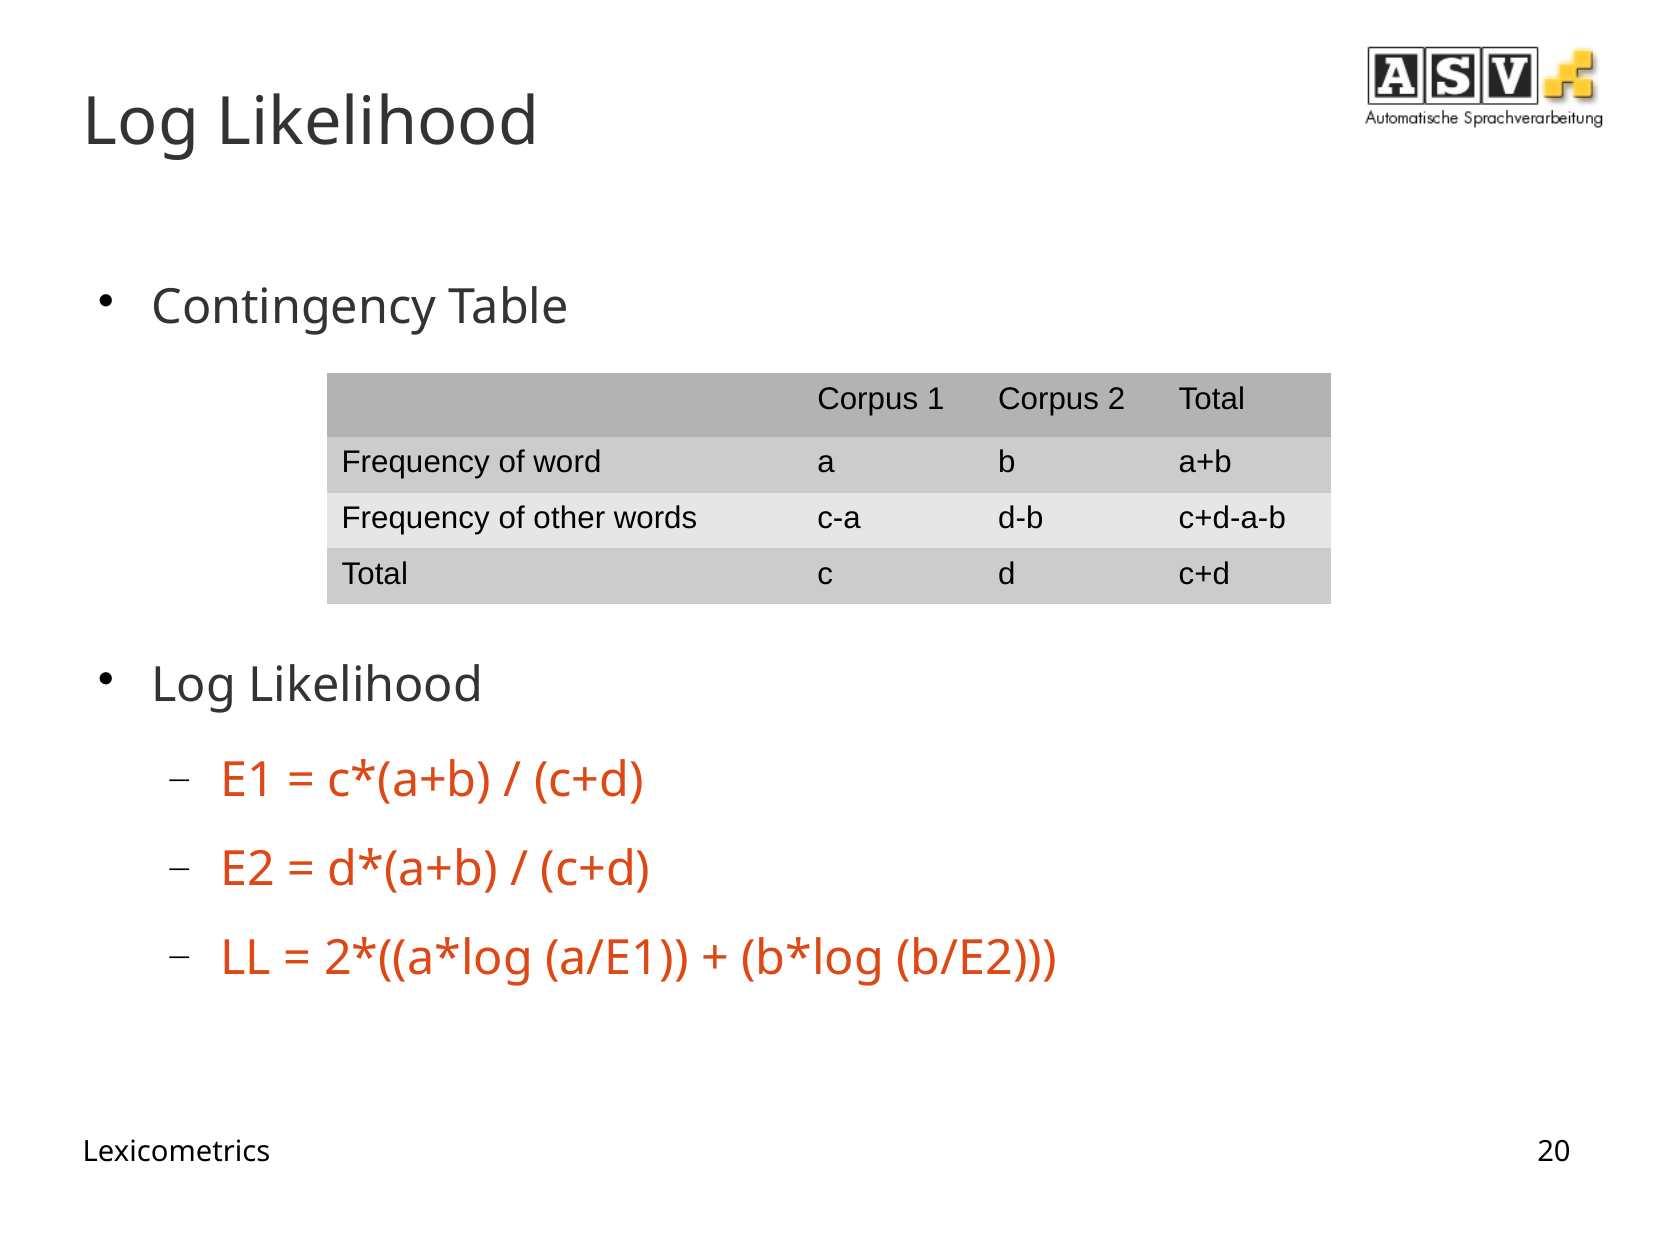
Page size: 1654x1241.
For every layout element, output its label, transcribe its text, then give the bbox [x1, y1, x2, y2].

table_cell c+d-a-b [1164, 493, 1331, 548]
table_cell a+b [1164, 437, 1331, 493]
table_cell b [983, 437, 1164, 493]
table_cell d-b [983, 493, 1164, 548]
table_header Corpus 2 [983, 373, 1164, 437]
table_header Corpus 1 [803, 373, 983, 437]
table_cell d [983, 548, 1164, 604]
table_cell Frequency of word [327, 437, 803, 493]
table_cell Frequency of other words [327, 493, 803, 548]
table_cell c+d [1164, 548, 1331, 604]
list Contingency Table Log Likelihood E1 = c*(a+b) / (c+d) E2 = d*(a+b) / (c+d) LL = 2*((a*log (a/E1)) + (b*log (b/E2))) [82, 271, 1538, 991]
table_cell c-a [803, 493, 983, 548]
table_header [327, 373, 803, 437]
table_cell c [803, 548, 983, 604]
title Log Likelihood [82, 49, 1347, 189]
table_cell a [803, 437, 983, 493]
table_cell Total [327, 548, 803, 604]
picture [1364, 43, 1605, 129]
table_header Total [1164, 373, 1331, 437]
